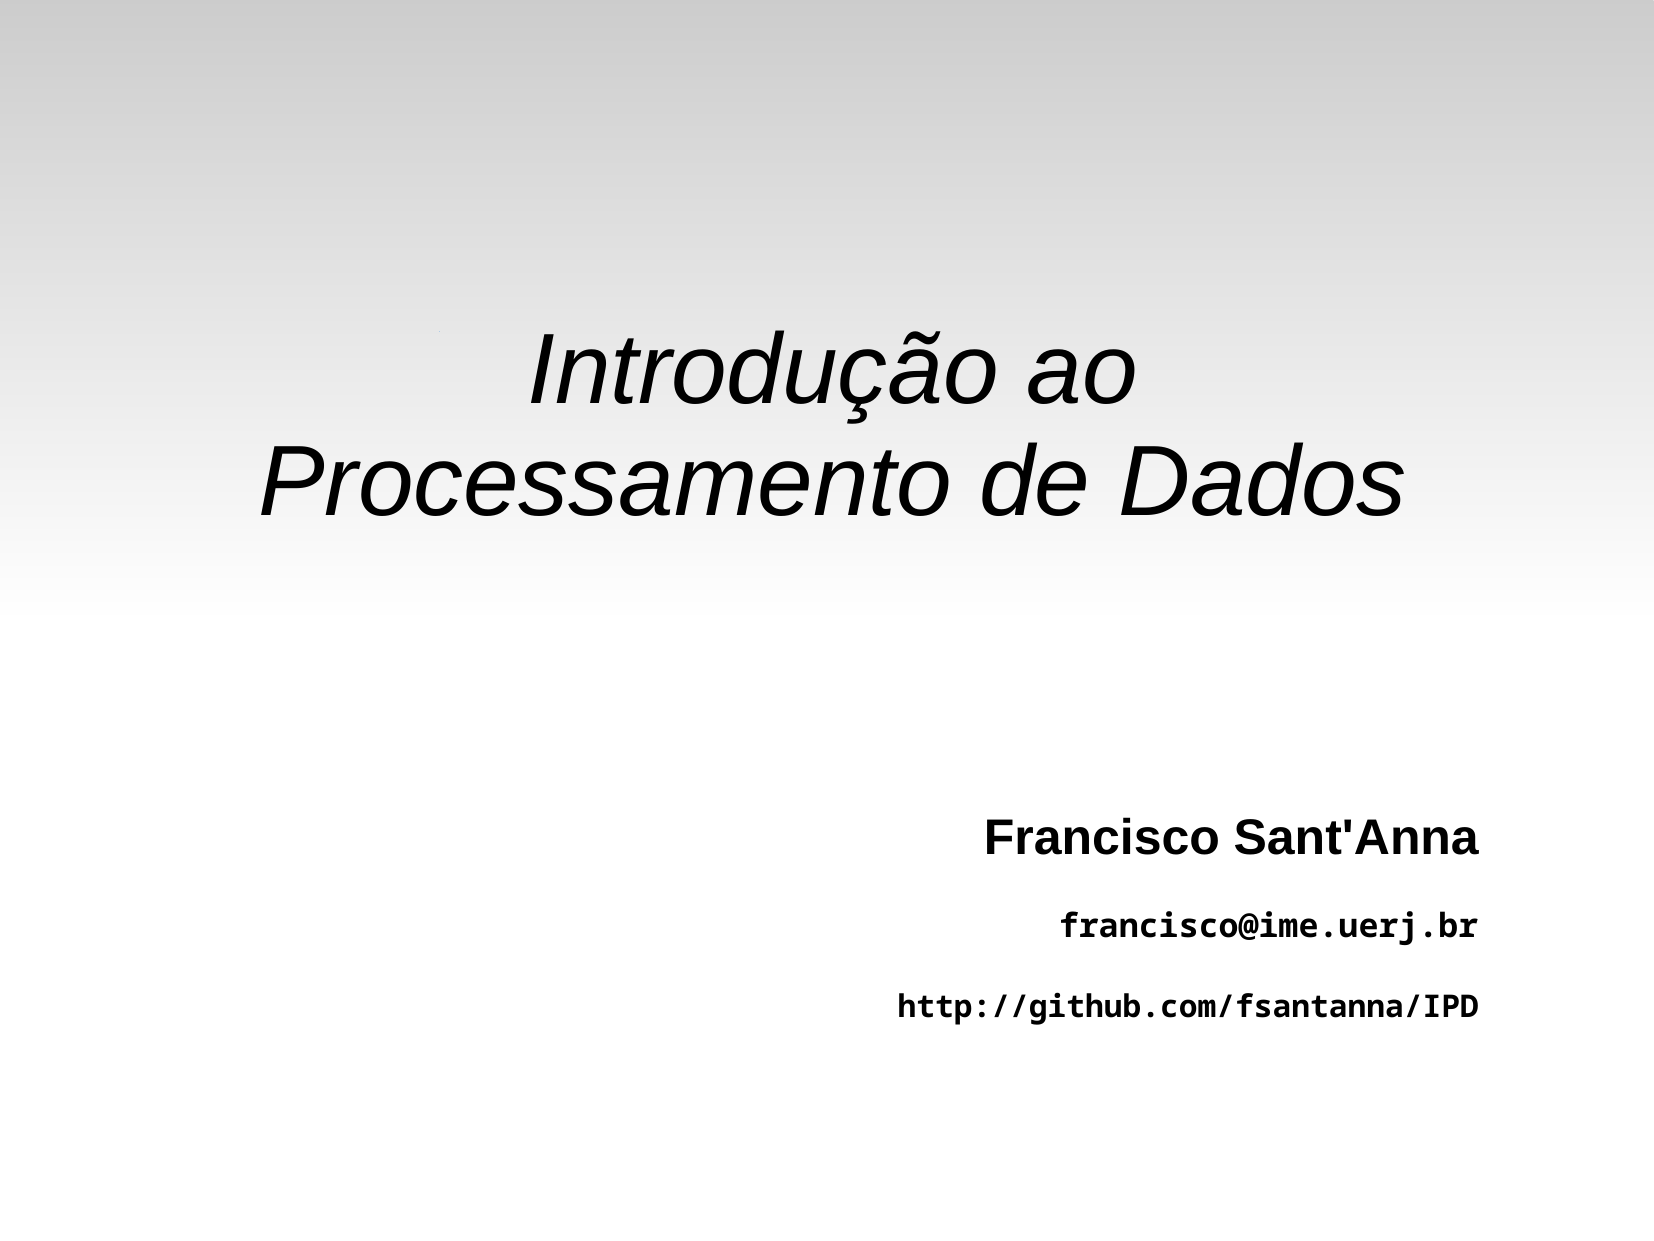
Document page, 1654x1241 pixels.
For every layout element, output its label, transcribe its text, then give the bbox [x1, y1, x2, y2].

text_box Francisco Sant'Anna francisco@ime.uerj.br http://github.com/fsantanna/IPD [882, 801, 1494, 1023]
subtitle Introdução ao Processamento de Dados [88, 283, 1577, 567]
